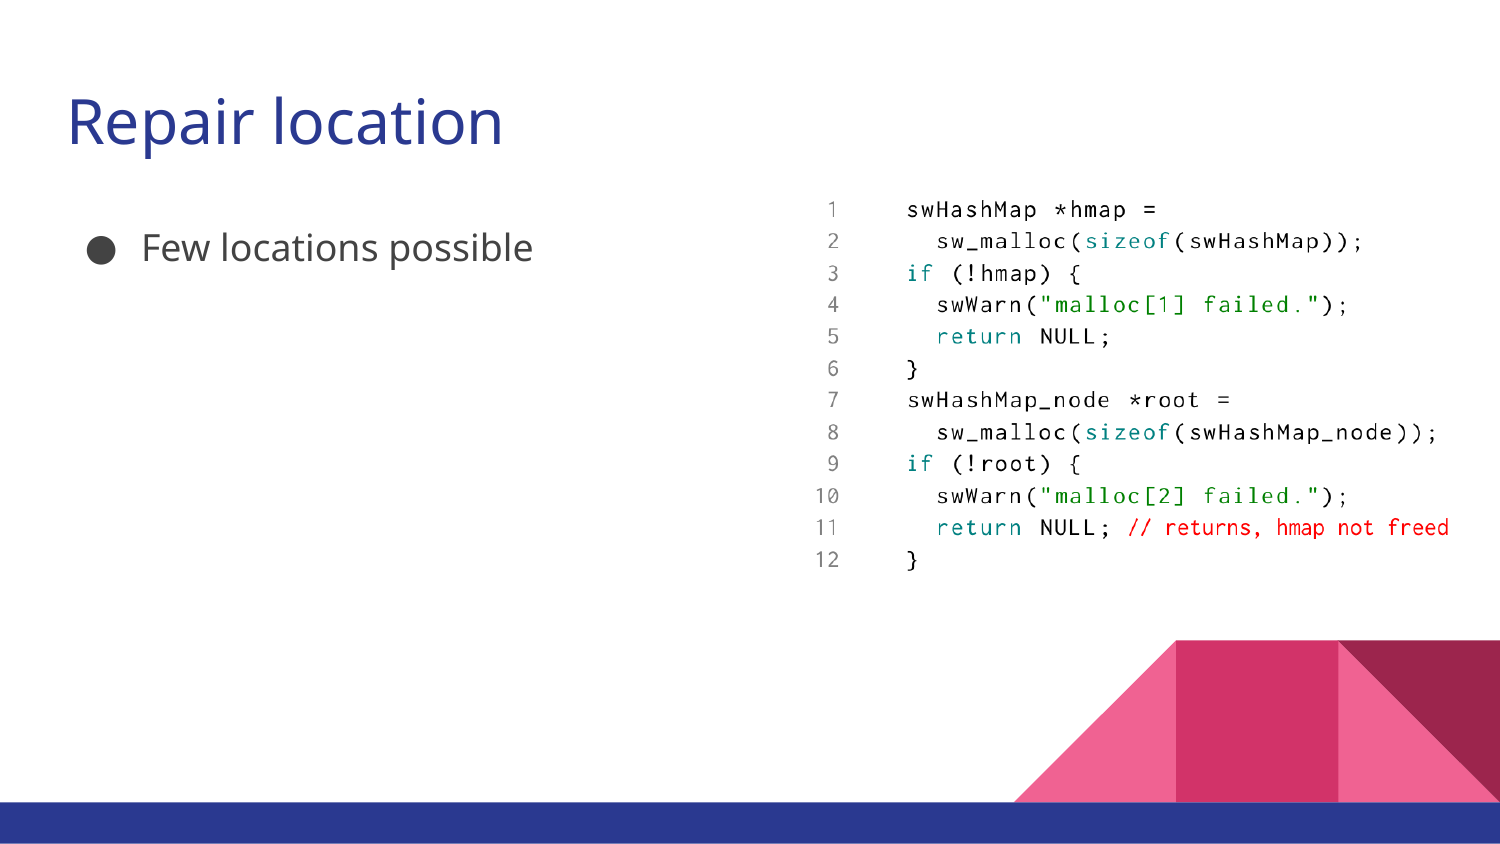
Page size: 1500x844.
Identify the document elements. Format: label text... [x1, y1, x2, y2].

picture [805, 166, 1486, 589]
list Few locations possible [51, 201, 1449, 750]
title Repair location [51, 67, 1449, 167]
